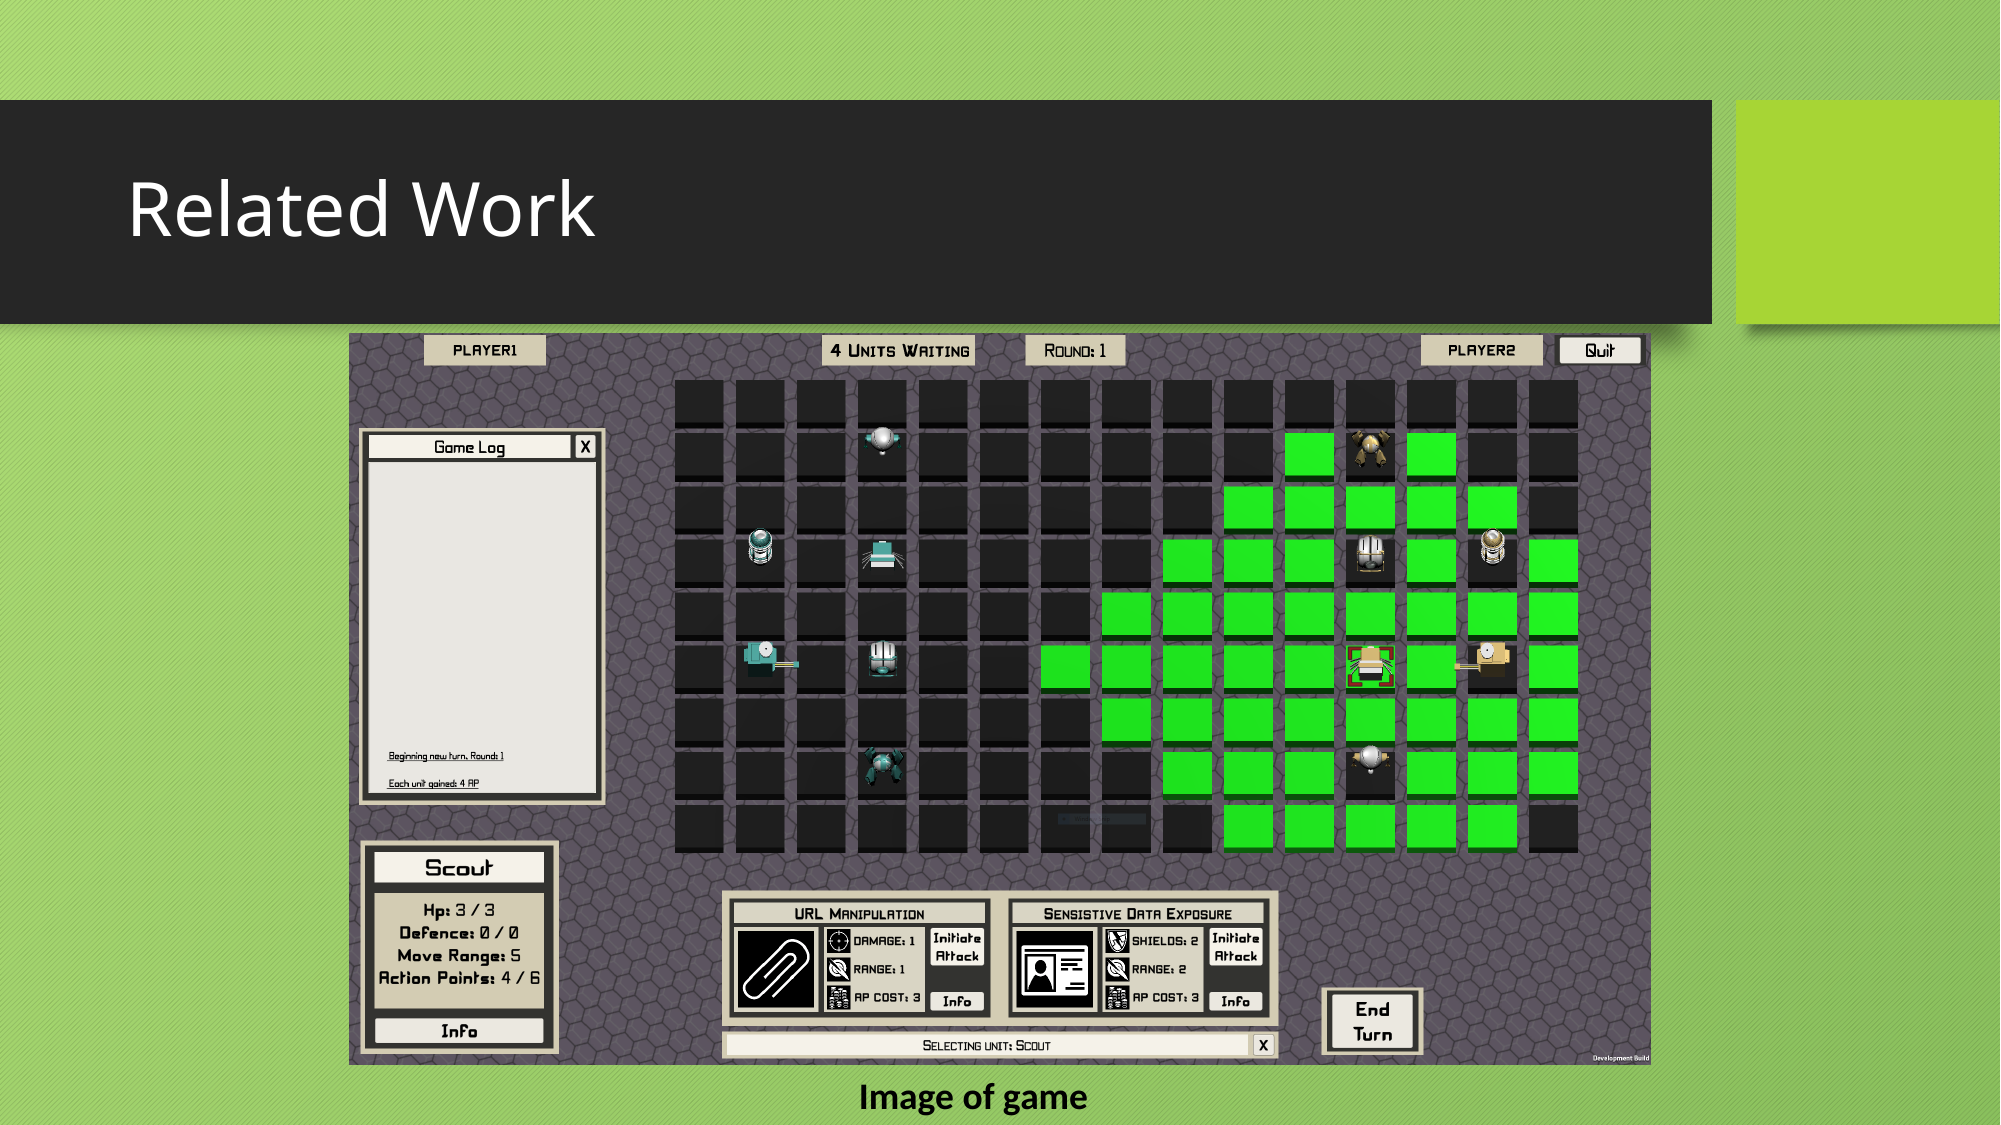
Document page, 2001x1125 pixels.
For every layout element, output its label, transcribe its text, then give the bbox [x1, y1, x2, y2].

title Related Work [111, 123, 1689, 301]
picture [349, 333, 1651, 1065]
text_box Image of game [699, 1065, 1248, 1125]
